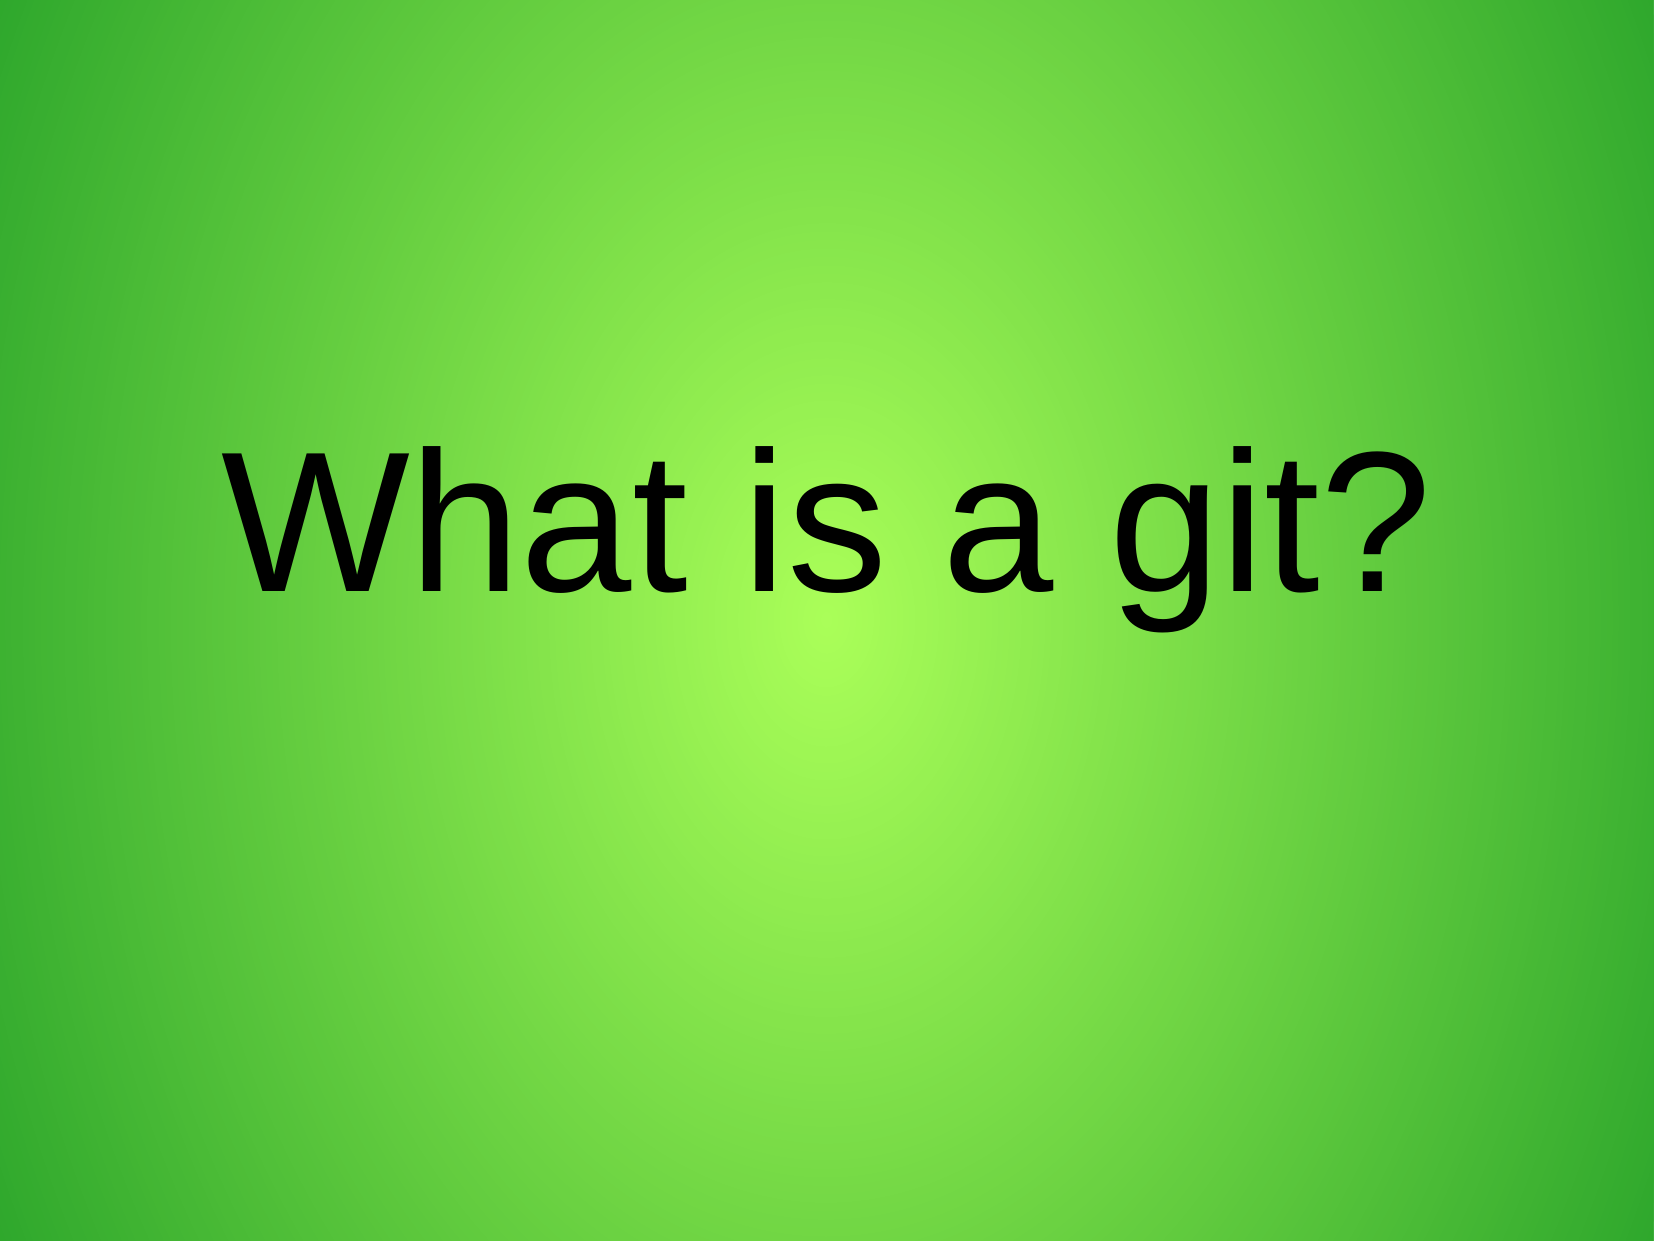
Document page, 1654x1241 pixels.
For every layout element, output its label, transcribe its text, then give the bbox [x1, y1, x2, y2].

subtitle What is a git? [82, 47, 1571, 997]
